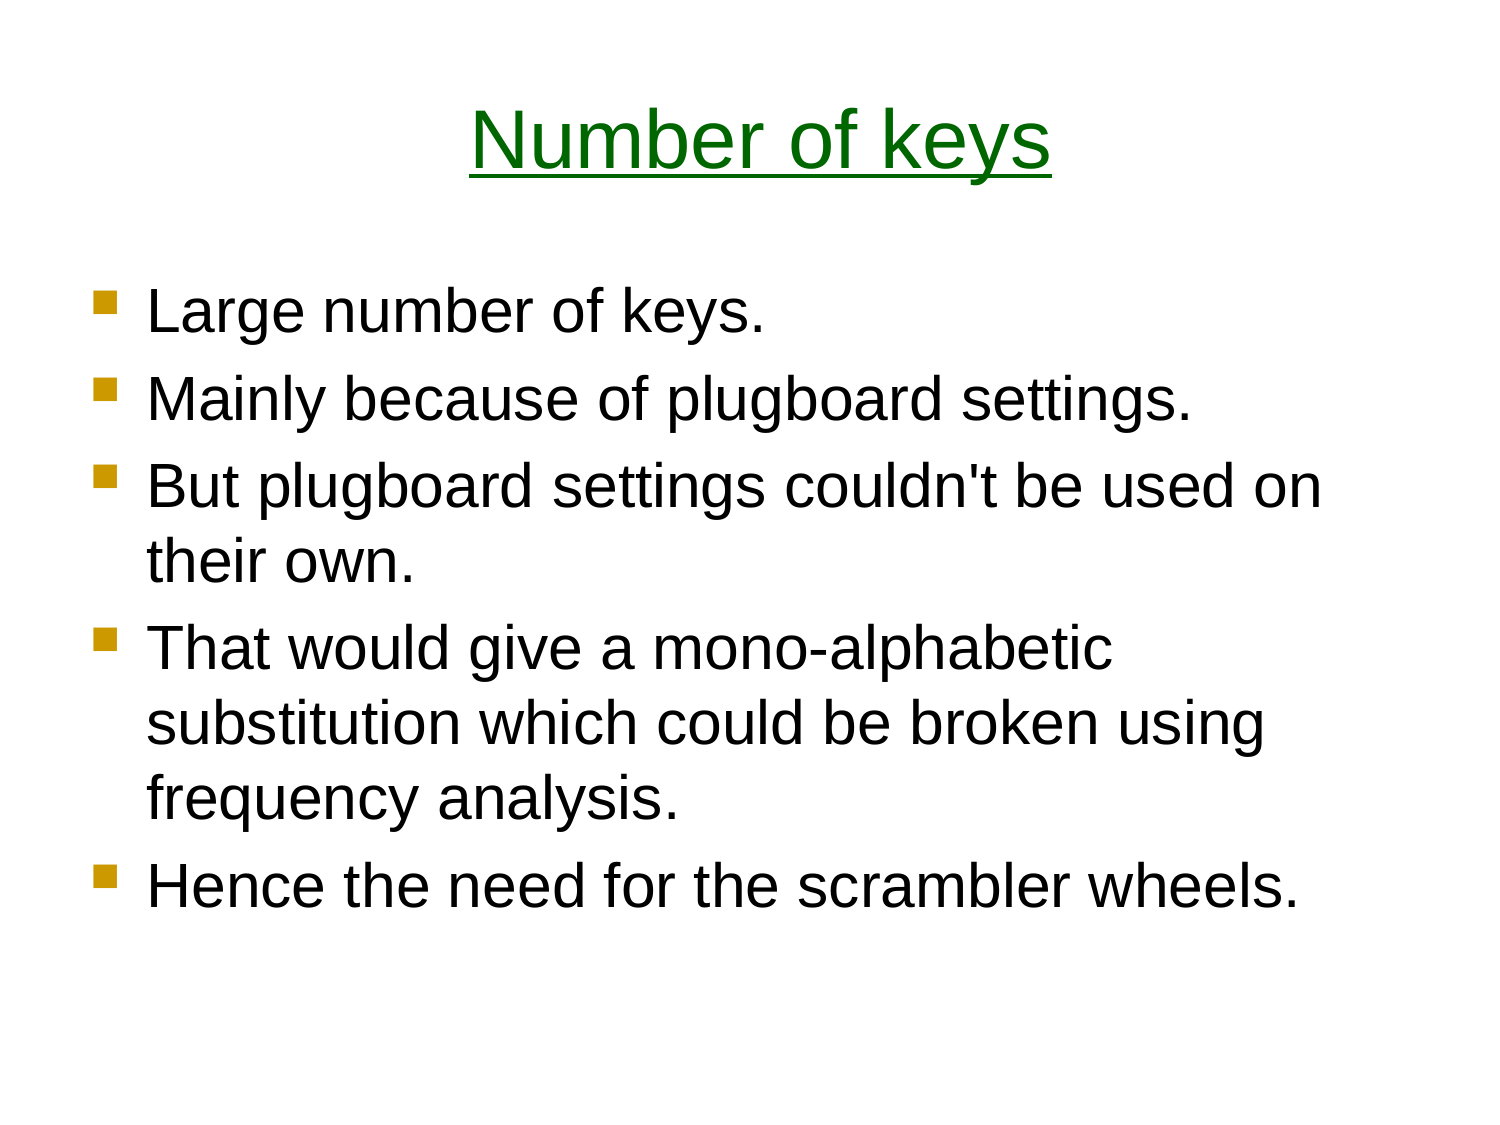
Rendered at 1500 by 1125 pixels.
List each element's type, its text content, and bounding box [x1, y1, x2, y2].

list Large number of keys. Mainly because of plugboard settings. But plugboard settings couldn't be used on their own. That would give a mono-alphabetic substitution which could be broken using frequency analysis. Hence the need for the scrambler wheels. [75, 262, 1426, 1006]
title Number of keys [75, 44, 1447, 236]
